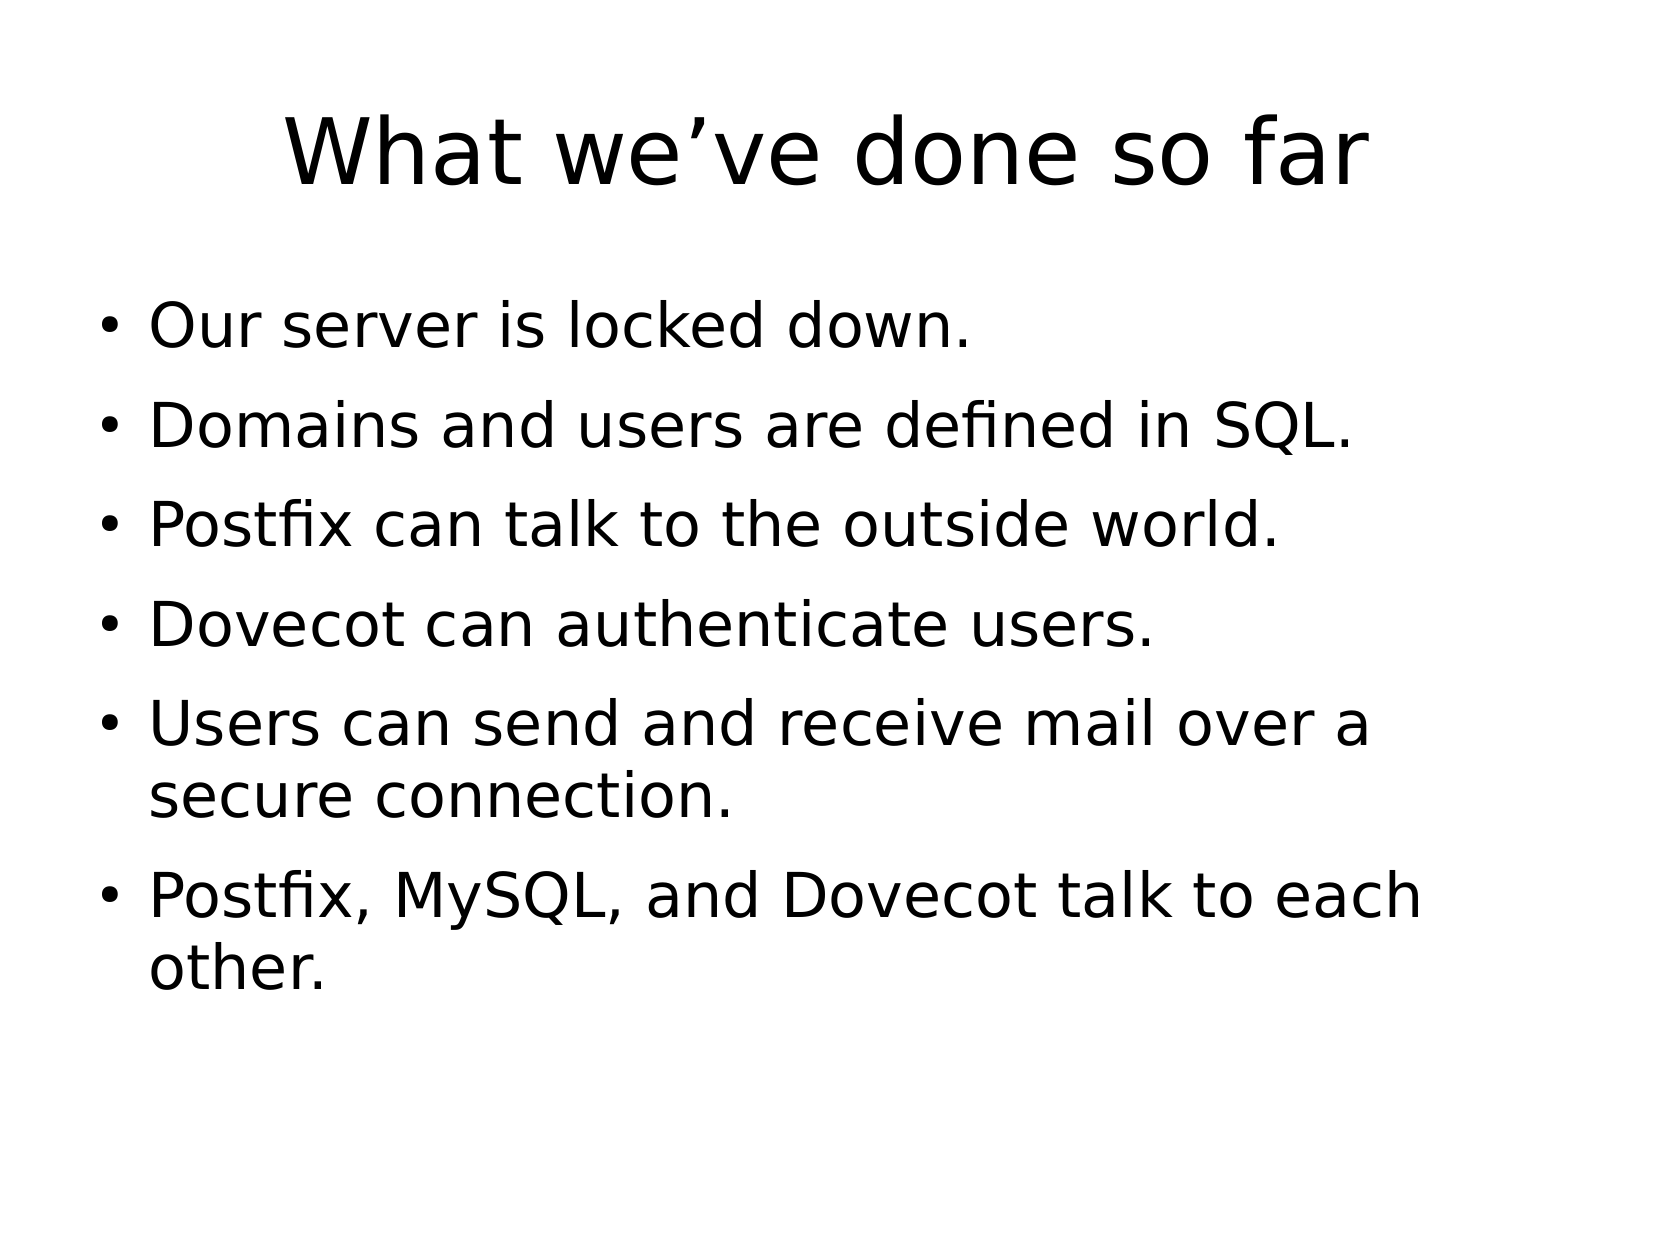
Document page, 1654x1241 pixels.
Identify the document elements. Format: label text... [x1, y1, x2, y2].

title What we’ve done so far [82, 49, 1571, 257]
list Our server is locked down. Domains and users are defined in SQL. Postfix can talk to the outside world. Dovecot can authenticate users. Users can send and receive mail over a secure connection. Postfix, MySQL, and Dovecot talk to each other. [82, 290, 1571, 1010]
